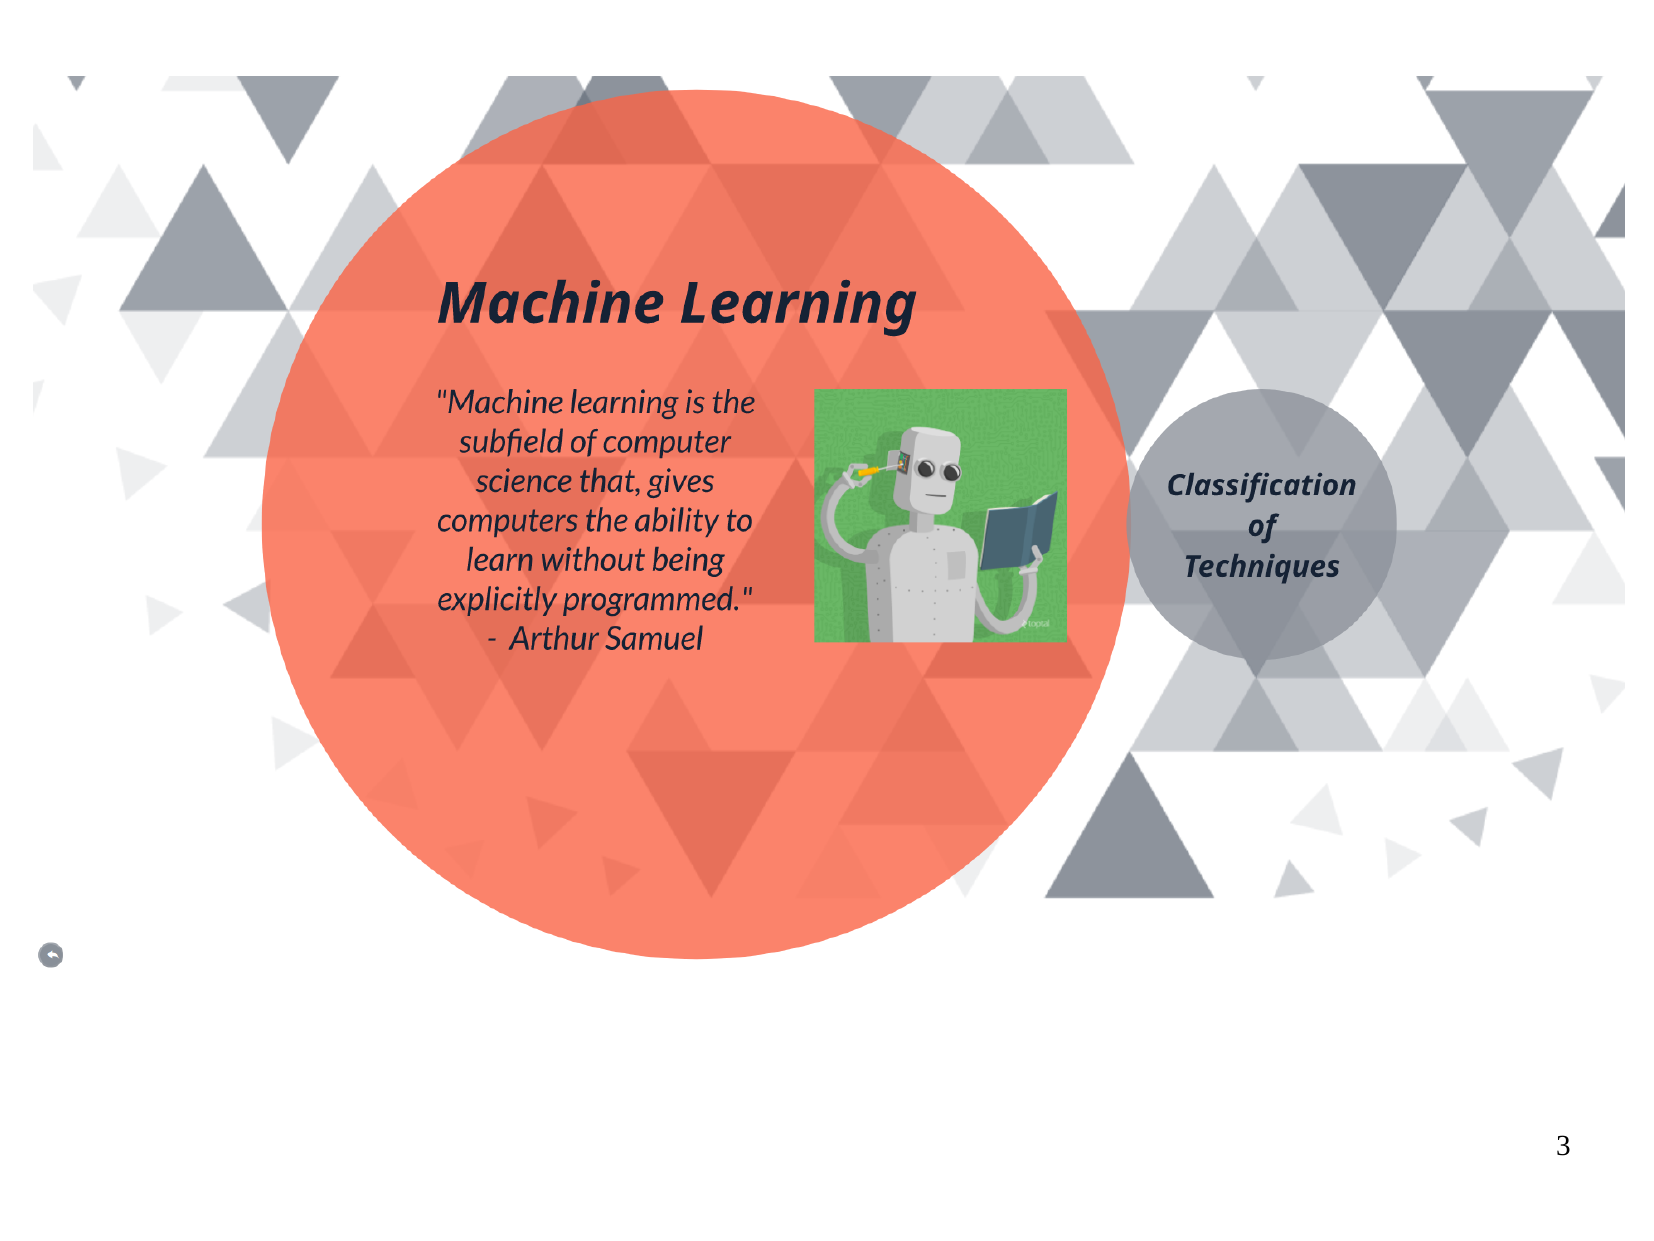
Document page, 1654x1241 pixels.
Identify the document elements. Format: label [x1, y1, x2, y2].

picture [33, 76, 1625, 972]
